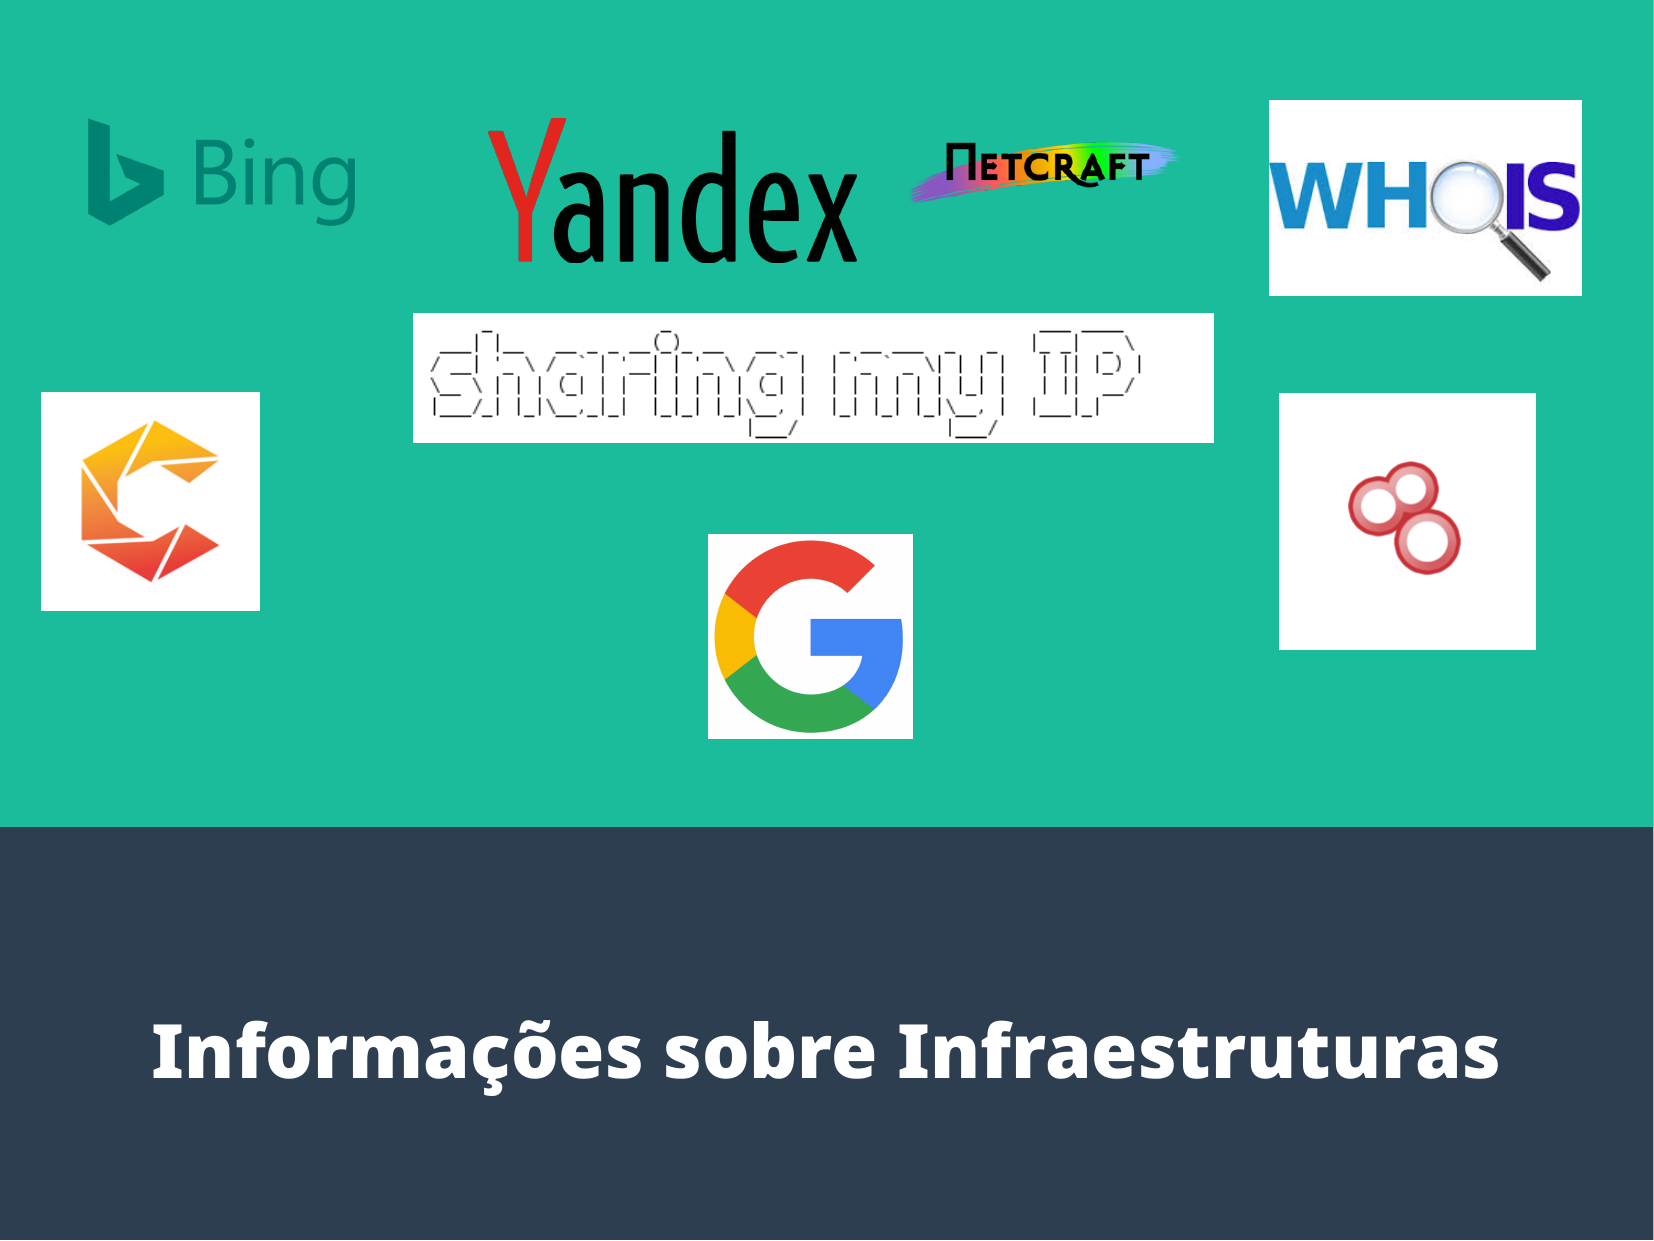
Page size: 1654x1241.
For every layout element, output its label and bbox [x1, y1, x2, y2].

picture [1269, 100, 1582, 296]
picture [88, 118, 355, 226]
picture [907, 127, 1182, 207]
picture [708, 534, 913, 739]
picture [488, 118, 857, 263]
subtitle [59, 856, 1595, 1182]
picture [41, 392, 260, 611]
picture [1279, 393, 1536, 650]
picture [413, 313, 1214, 443]
